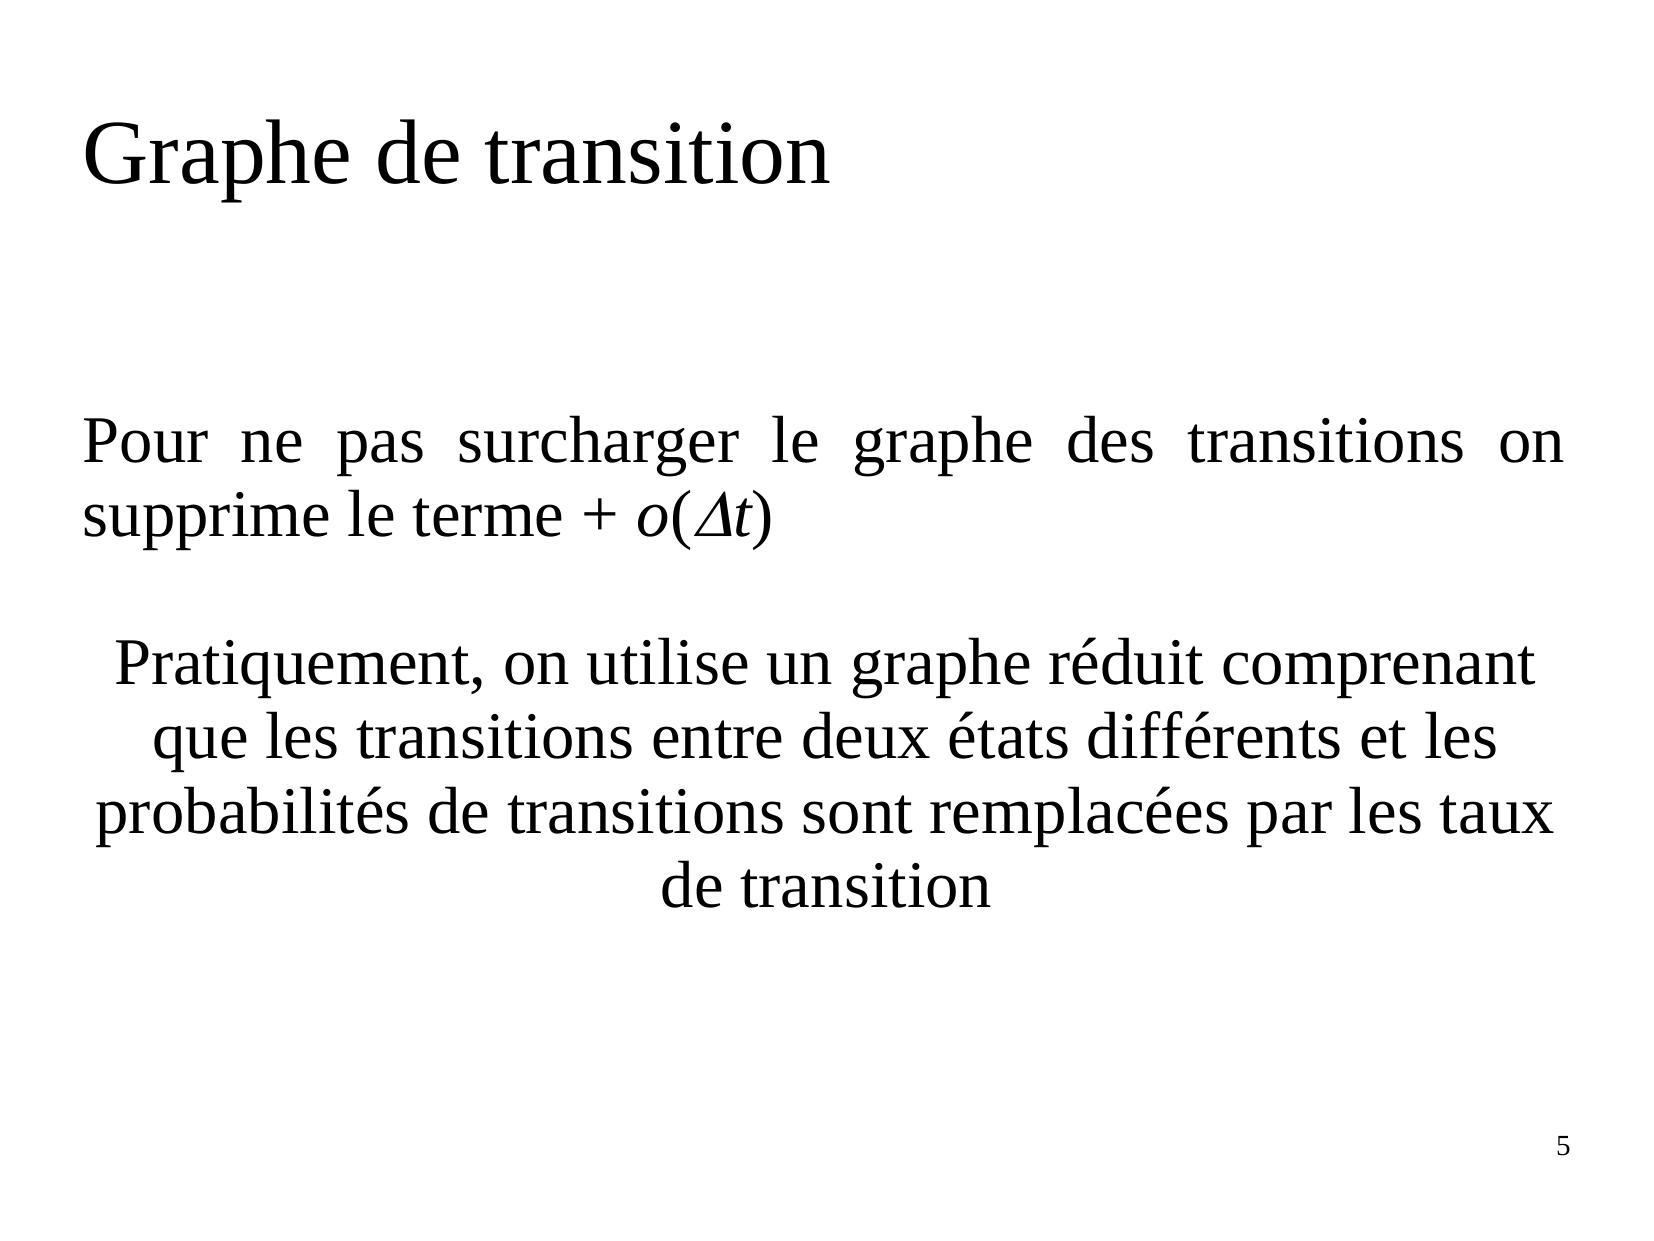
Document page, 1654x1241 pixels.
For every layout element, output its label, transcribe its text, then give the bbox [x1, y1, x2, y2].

subtitle Pour ne pas surcharger le graphe des transitions on supprime le terme + o(t) Pratiquement, on utilise un graphe réduit comprenant que les transitions entre deux états différents et les probabilités de transitions sont remplacées par les taux de transition [82, 290, 1571, 1109]
title Graphe de transition [82, 49, 1571, 257]
